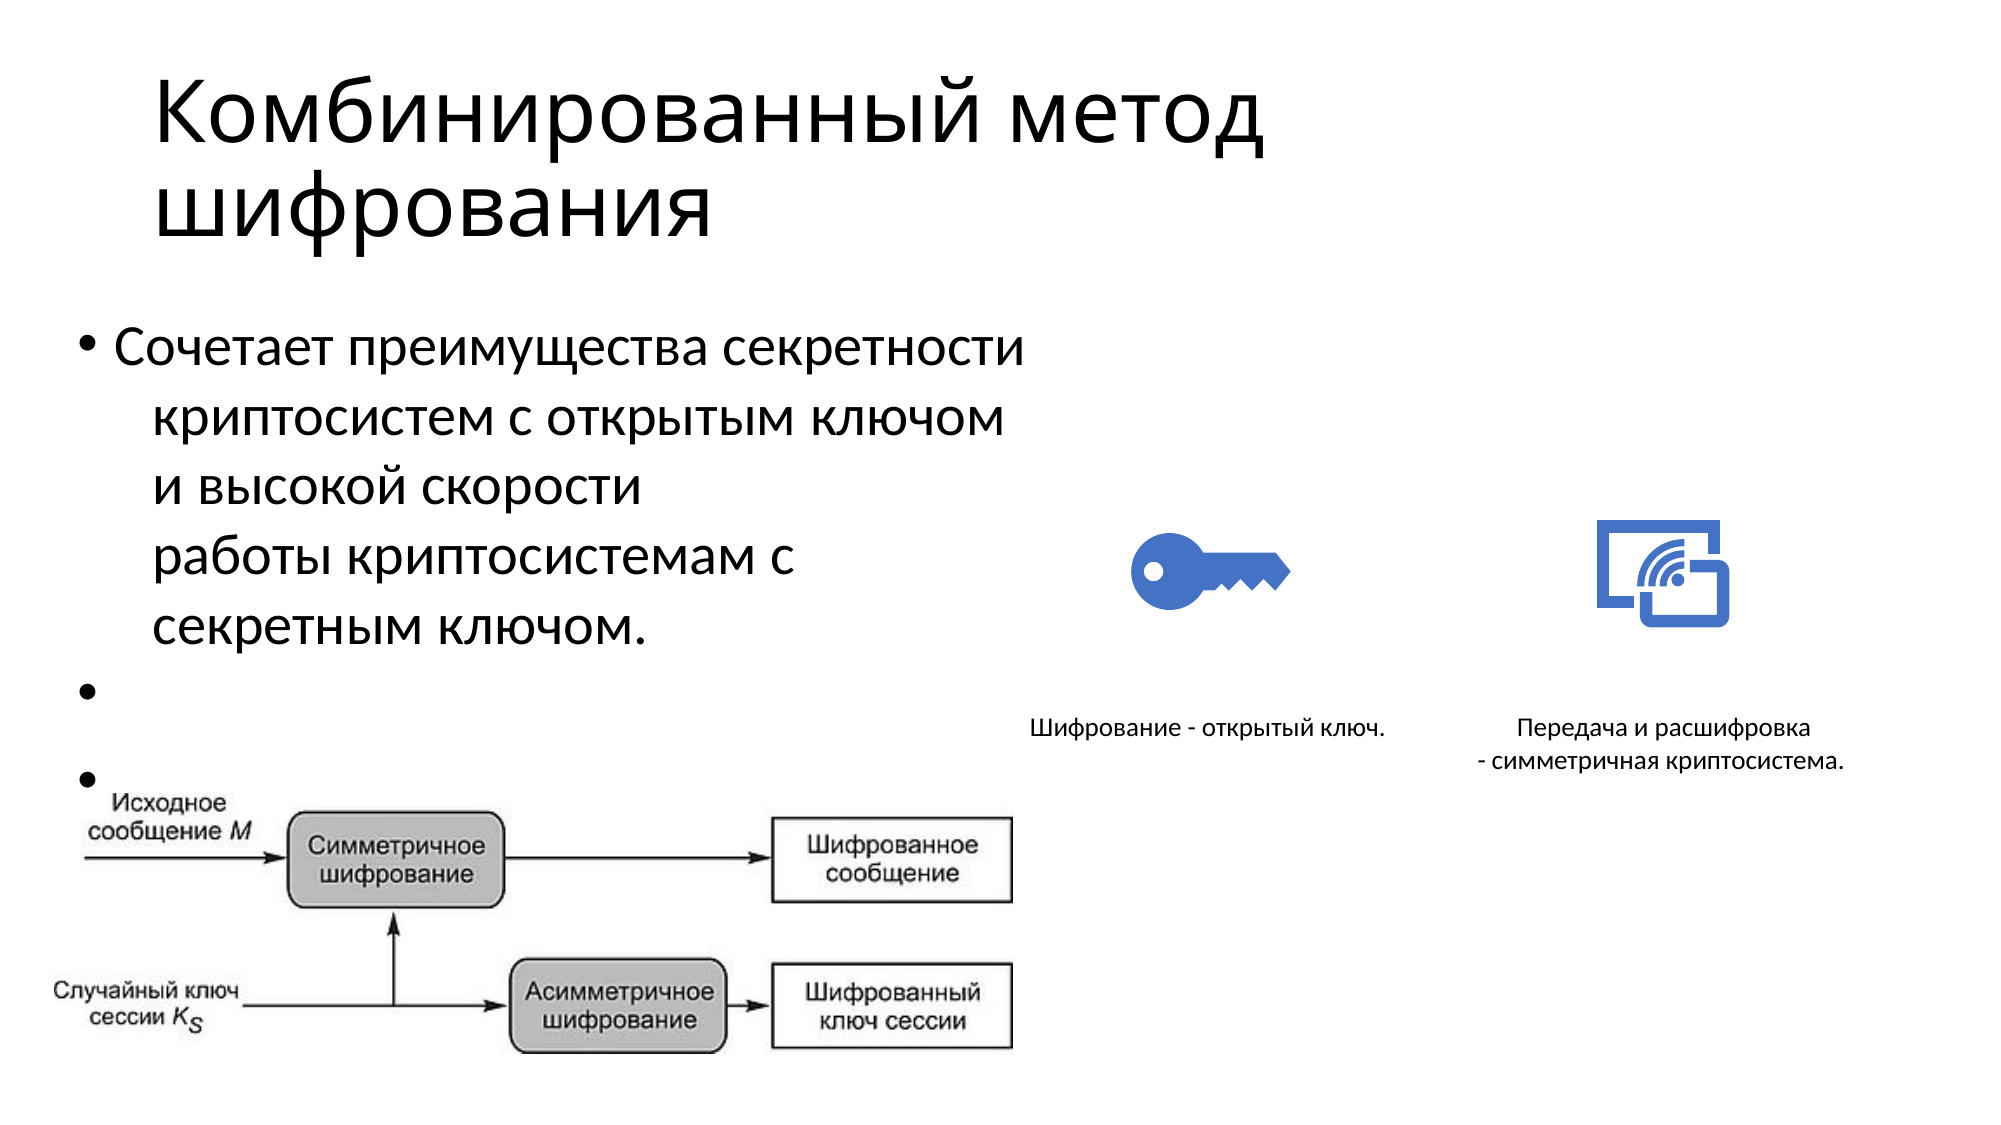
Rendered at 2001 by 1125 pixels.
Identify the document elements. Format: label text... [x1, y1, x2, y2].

picture [54, 793, 1013, 1054]
text_box Передача и расшифровка - симметричная криптосистема. [1471, 709, 1857, 829]
title Комбинированный метод шифрования [137, 59, 1863, 264]
list Сочетает преимущества секретности криптосистем с открытым ключом и высокой скорости работы криптосистемам с секретным ключом. [62, 299, 1066, 676]
text_box [1124, 485, 1298, 658]
text_box [1577, 485, 1751, 658]
text_box Шифрование - открытый ключ. [1017, 709, 1404, 829]
